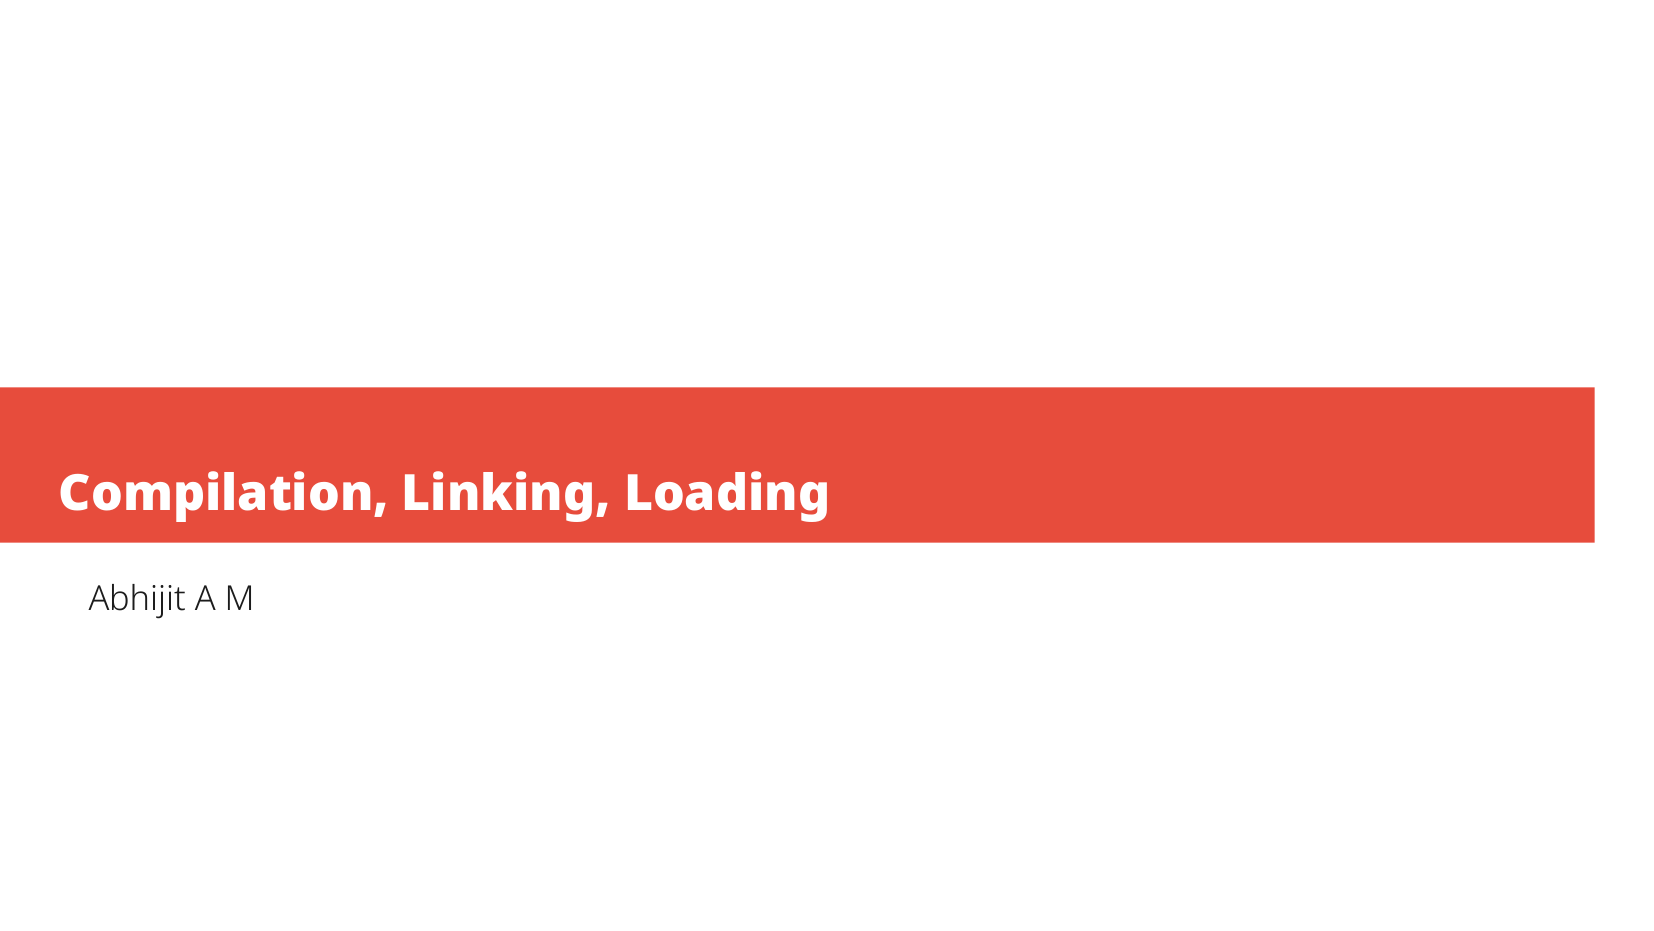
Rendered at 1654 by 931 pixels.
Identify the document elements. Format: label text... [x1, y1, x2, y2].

subtitle Abhijit A M [88, 575, 1595, 886]
title Compilation, Linking, Loading [59, 409, 1595, 521]
